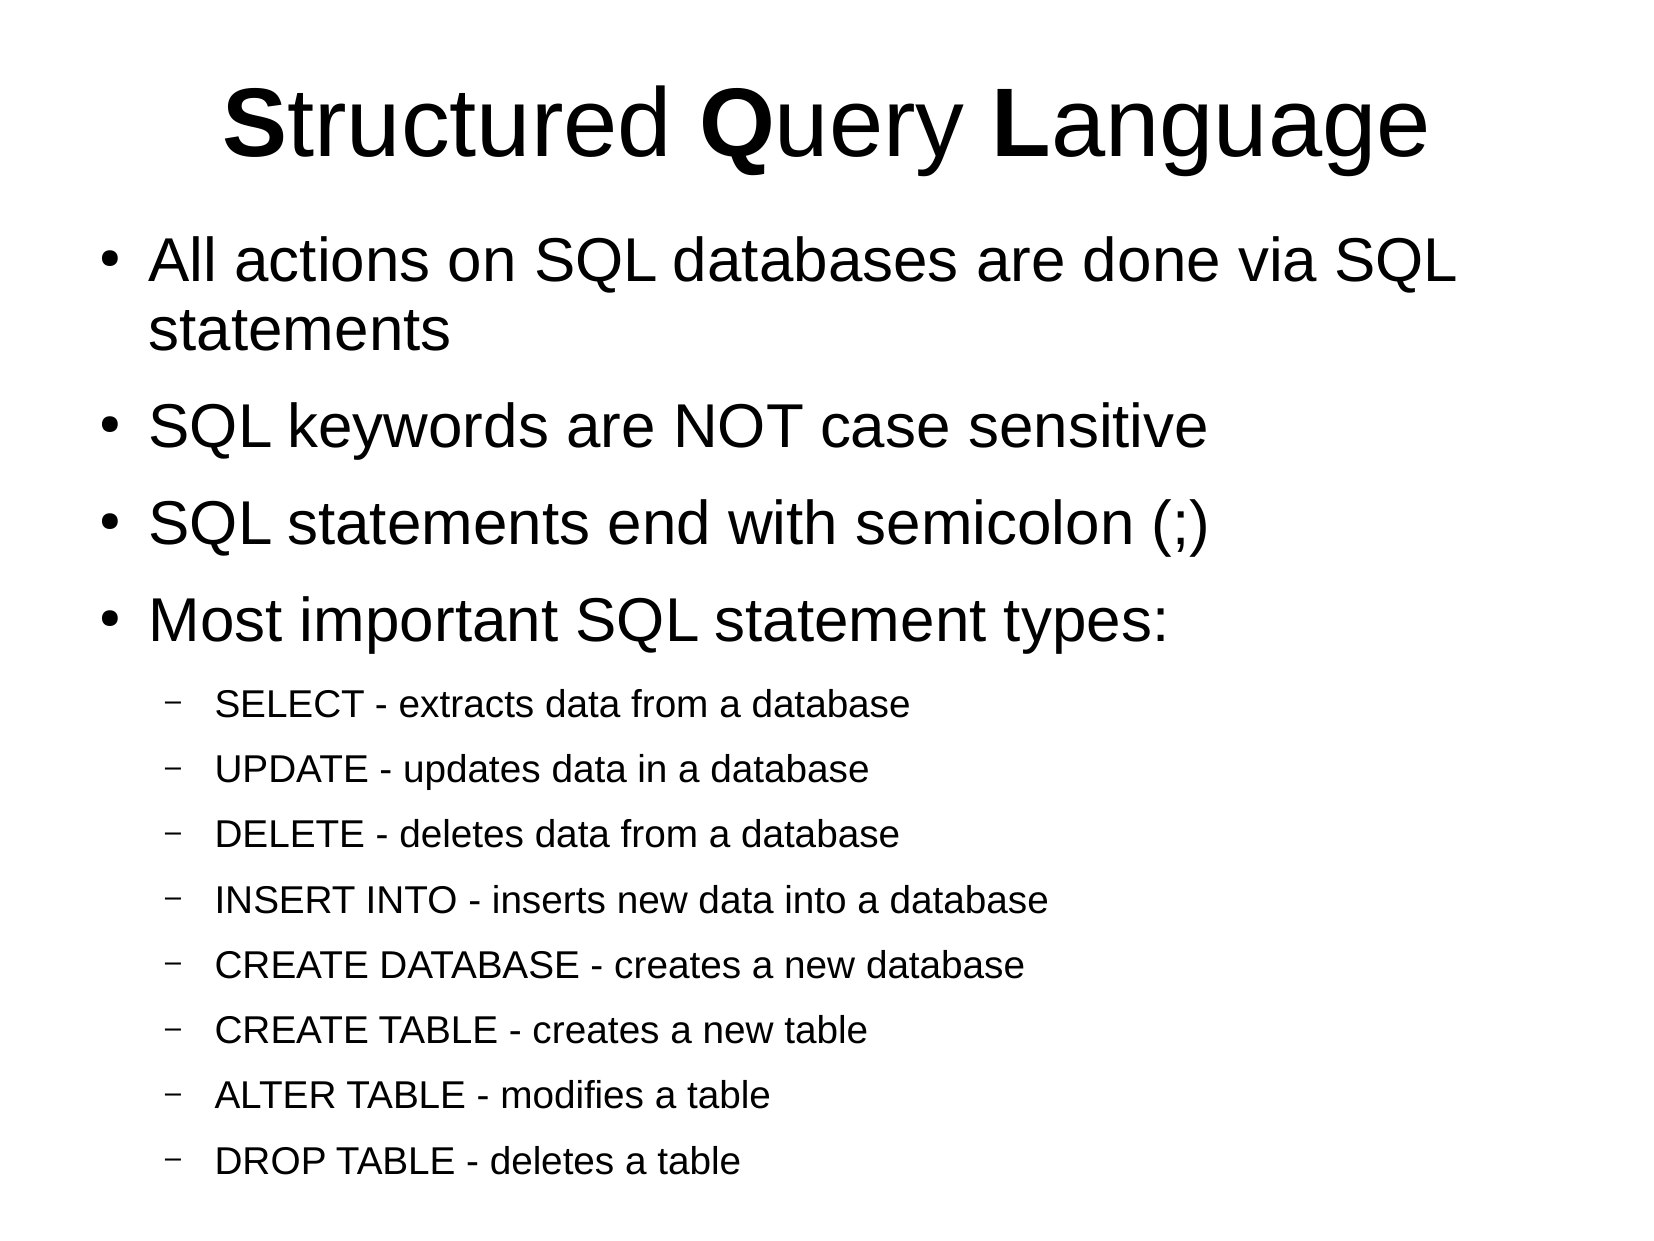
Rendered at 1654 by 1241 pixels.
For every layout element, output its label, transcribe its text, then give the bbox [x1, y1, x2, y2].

title Structured Query Language [82, 49, 1571, 196]
list All actions on SQL databases are done via SQL statements SQL keywords are NOT case sensitive SQL statements end with semicolon (;) Most important SQL statement types: SELECT - extracts data from a database UPDATE - updates data in a database DELETE - deletes data from a database INSERT INTO - inserts new data into a database CREATE DATABASE - creates a new database CREATE TABLE - creates a new table ALTER TABLE - modifies a table DROP TABLE - deletes a table [82, 225, 1538, 1186]
